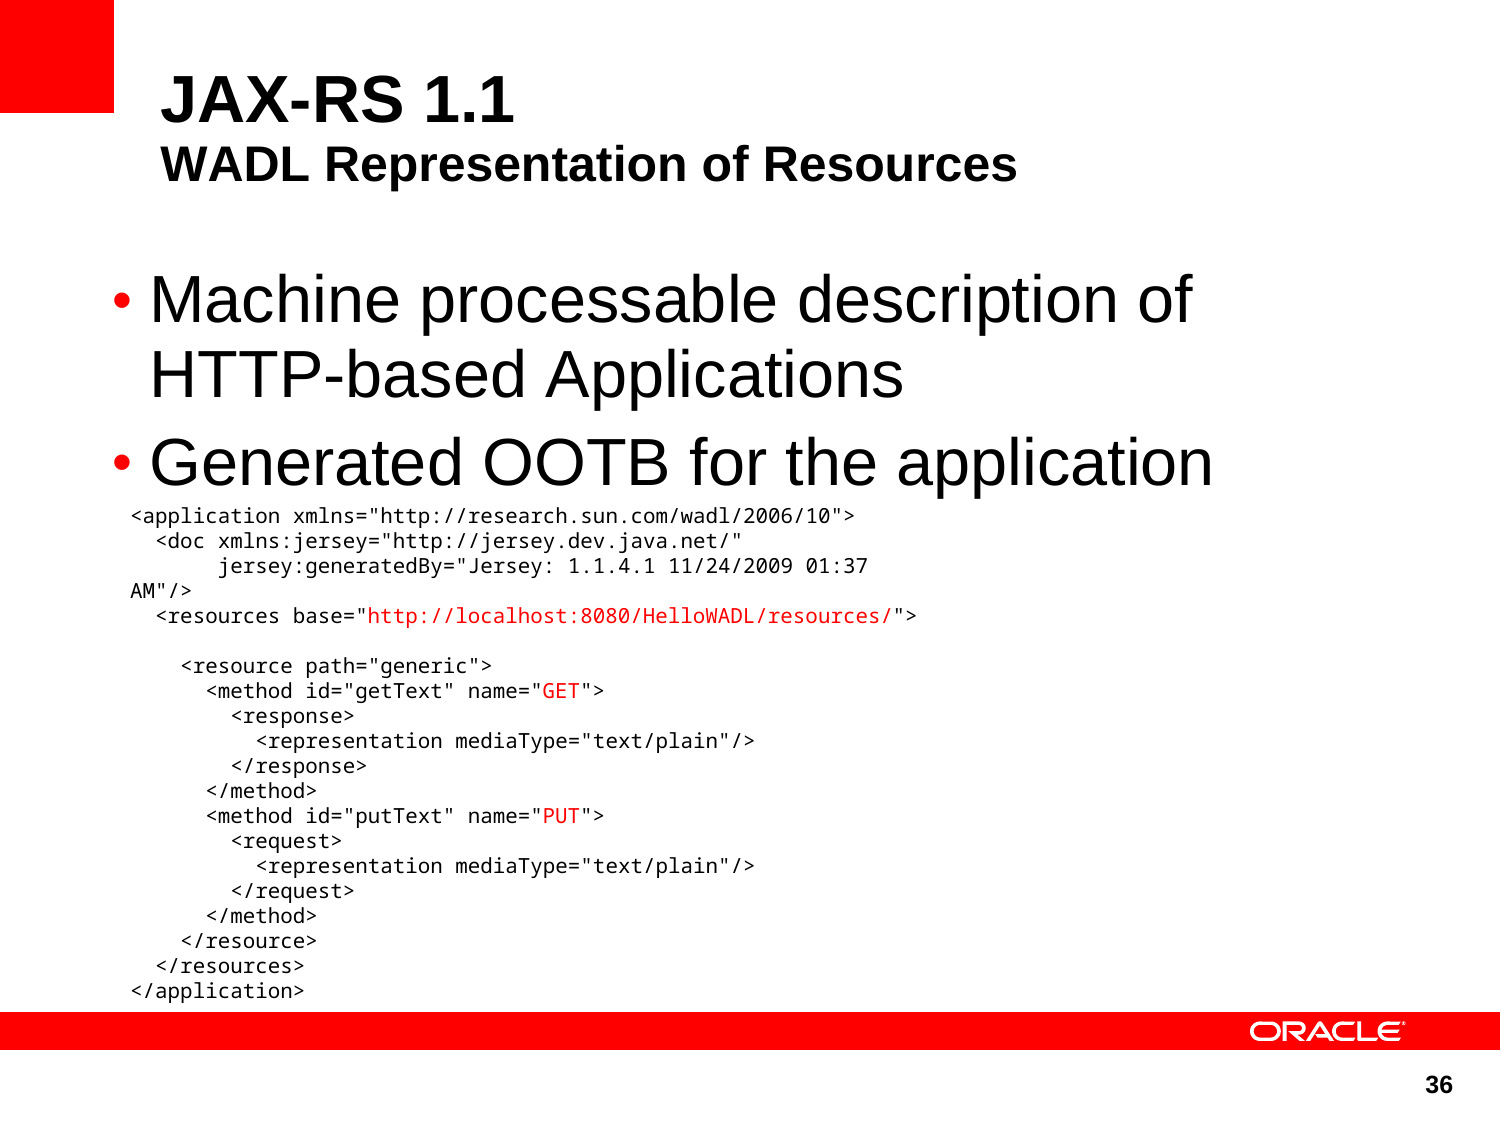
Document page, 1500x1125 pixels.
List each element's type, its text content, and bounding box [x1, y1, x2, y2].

list Machine processable description of HTTP-based Applications Generated OOTB for the application [112, 262, 1349, 1005]
picture [0, 0, 114, 113]
title JAX-RS 1.1 WADL Representation of Resources [145, 49, 1390, 205]
text_box <application xmlns="http://research.sun.com/wadl/2006/10"> <doc xmlns:jersey="http://jersey.dev.java.net/" jersey:generatedBy="Jersey: 1.1.4.1 11/24/2009 01:37 AM"/> <resources base="http://localhost:8080/HelloWADL/resources/"> <resource path="generic"> <method id="getText" name="GET"> <response> <representation mediaType="text/plain"/> </response> </method> <method id="putText" name="PUT"> <request> <representation mediaType="text/plain"/> </request> </method> </resource> </resources> </application> [115, 495, 942, 1010]
picture [0, 1012, 1500, 1050]
